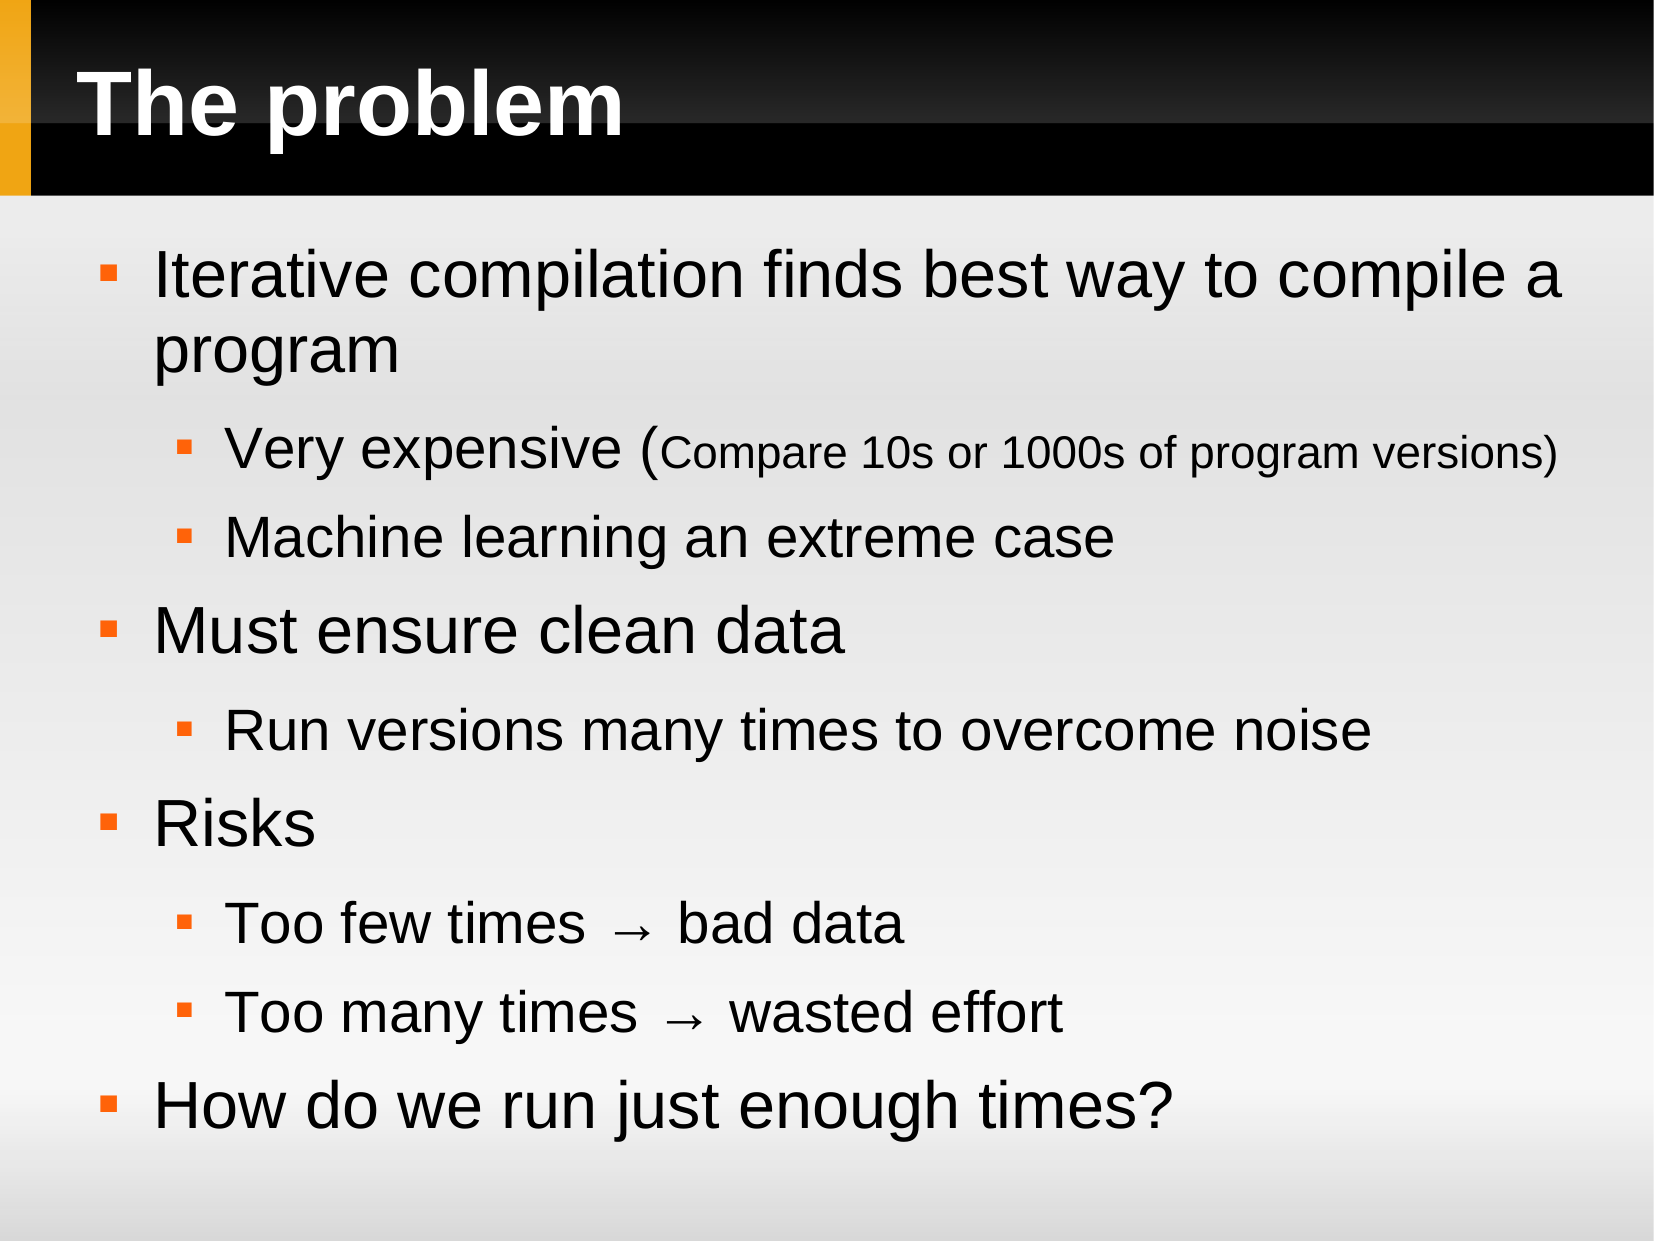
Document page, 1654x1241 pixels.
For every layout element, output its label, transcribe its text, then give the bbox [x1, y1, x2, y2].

picture [0, 0, 1654, 1241]
title The problem [76, 7, 1565, 200]
list Iterative compilation finds best way to compile a program Very expensive (Compare 10s or 1000s of program versions) Machine learning an extreme case Must ensure clean data Run versions many times to overcome noise Risks Too few times → bad data Too many times → wasted effort How do we run just enough times? [82, 237, 1571, 1222]
